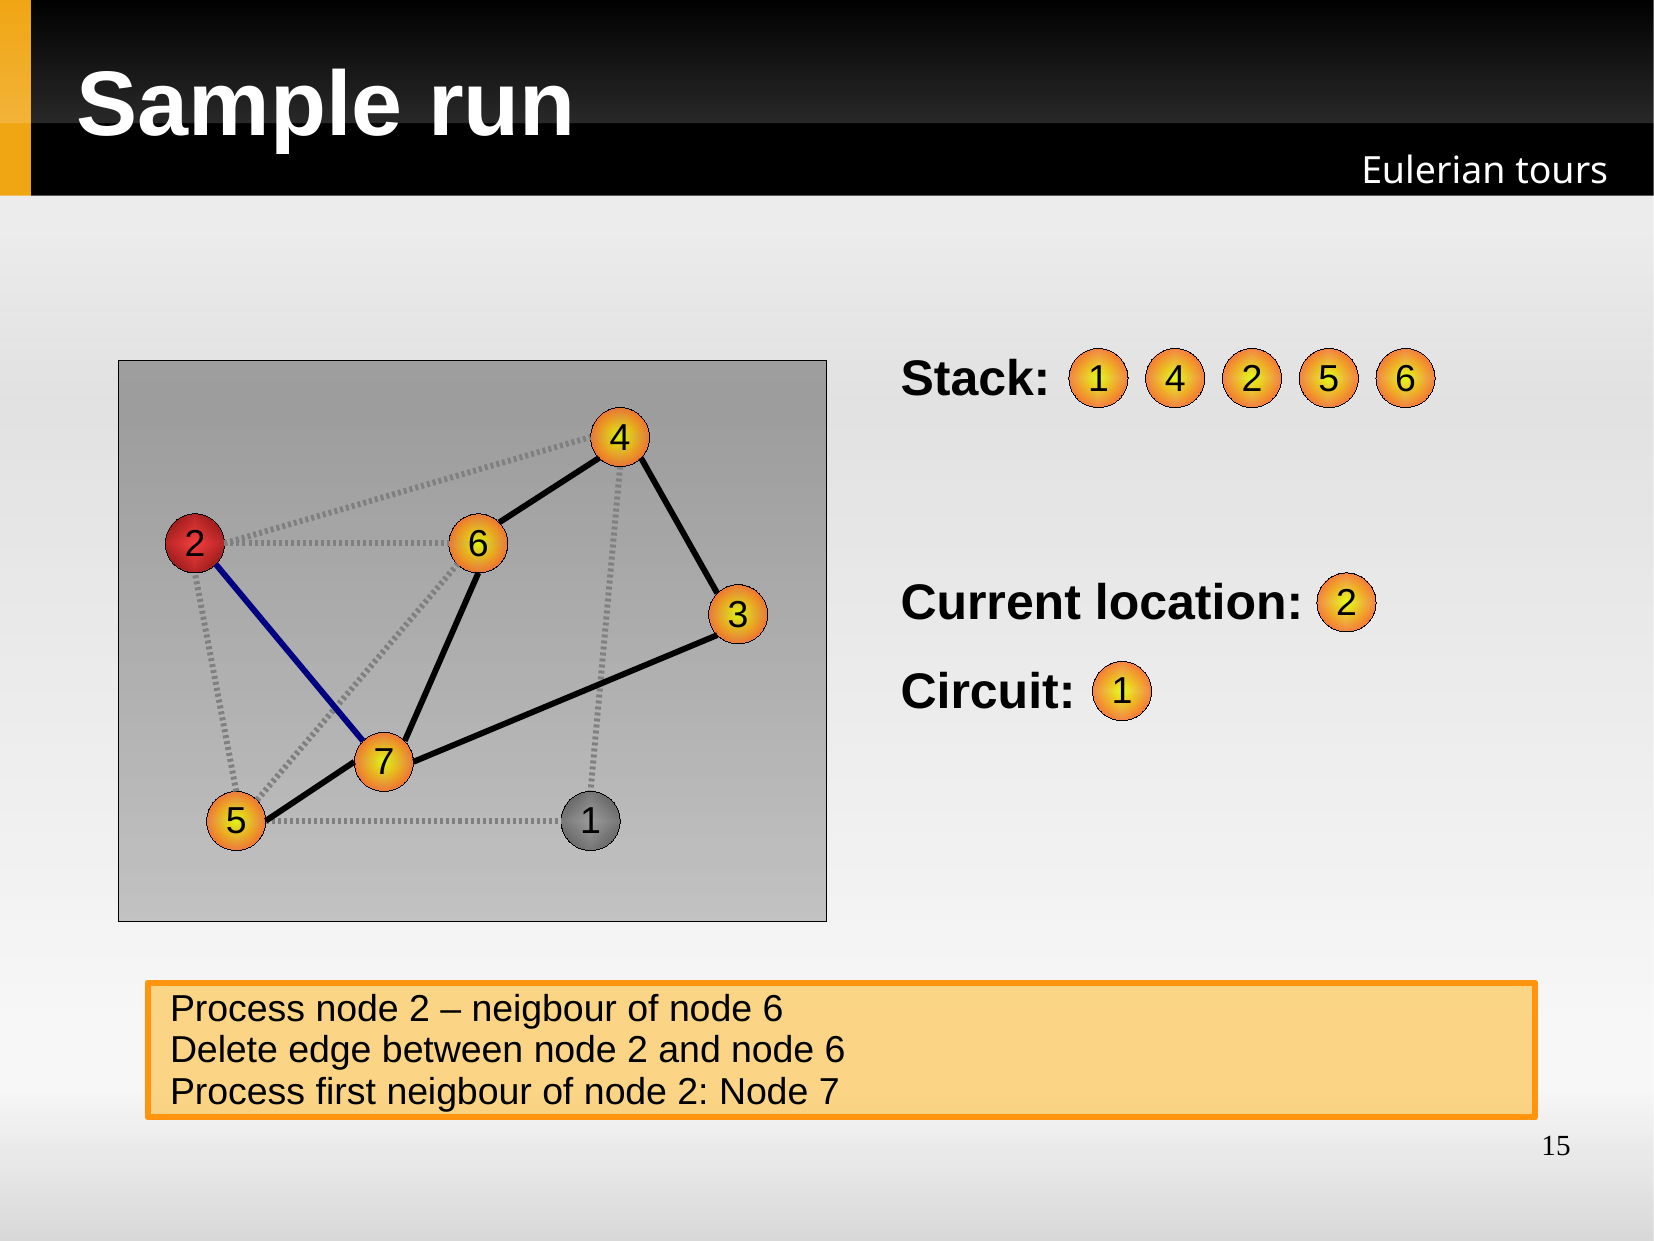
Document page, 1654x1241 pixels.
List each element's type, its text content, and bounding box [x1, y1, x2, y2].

text_box Stack: [885, 342, 1123, 414]
text_box 2 [1316, 572, 1377, 632]
text_box 5 [206, 791, 266, 851]
picture [0, 0, 1654, 1241]
text_box Current location: [885, 567, 1359, 638]
text_box 3 [708, 584, 768, 644]
text_box 4 [1145, 348, 1205, 408]
text_box 1 [1068, 348, 1129, 408]
title Sample run [76, 0, 1565, 208]
text_box [118, 360, 827, 922]
text_box 1 [1092, 661, 1152, 721]
text_box 2 [1222, 348, 1282, 408]
text_box 2 [165, 513, 225, 573]
text_box Process node 2 – neigbour of node 6 Delete edge between node 2 and node 6 Process first neigbour of node 2: Node 7 [147, 982, 1536, 1118]
text_box 6 [448, 513, 508, 573]
text_box 4 [590, 407, 650, 467]
text_box 6 [1375, 348, 1436, 408]
text_box 7 [354, 732, 414, 792]
text_box Circuit: [885, 655, 1093, 727]
text_box 5 [1299, 348, 1359, 408]
text_box 1 [561, 791, 621, 851]
